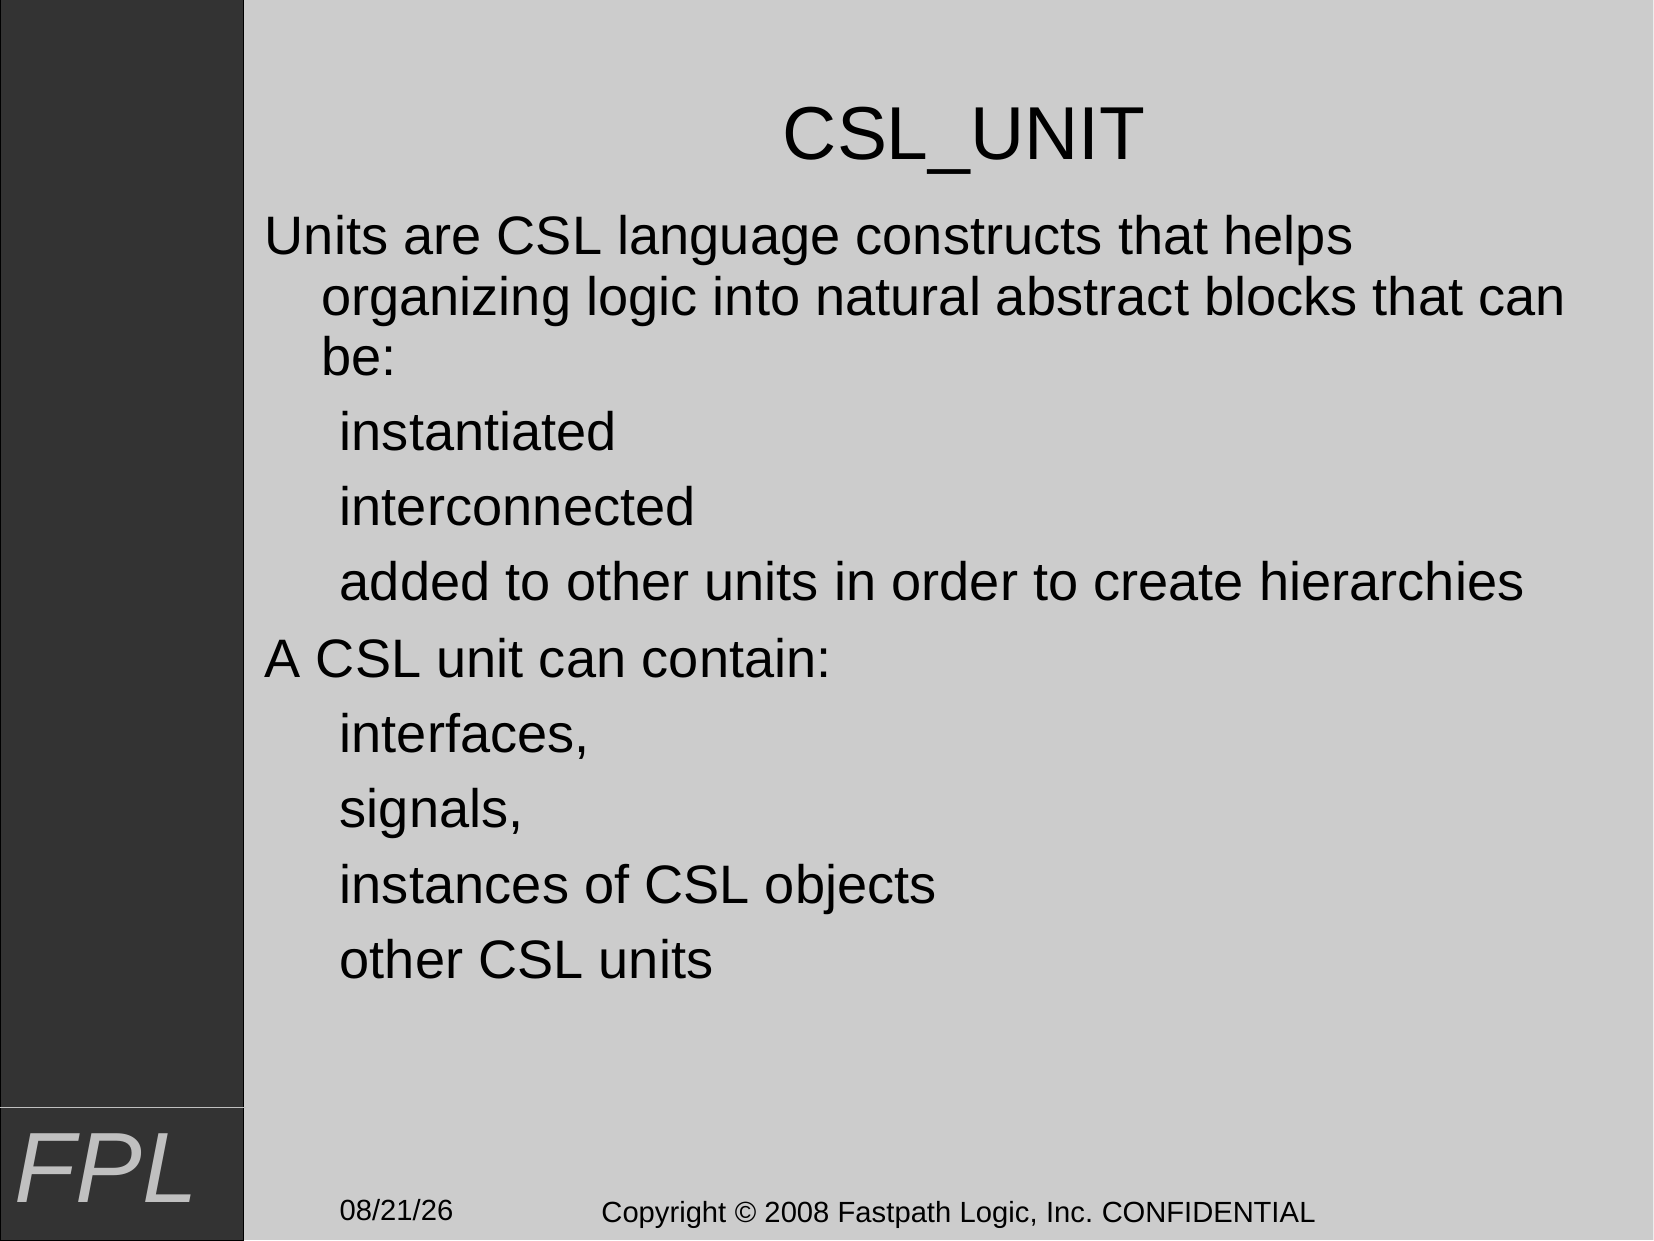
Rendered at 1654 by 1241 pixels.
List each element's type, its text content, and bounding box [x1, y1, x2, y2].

list Units are CSL language constructs that helps organizing logic into natural abstract blocks that can be: instantiated interconnected added to other units in order to create hierarchies A CSL unit can contain: interfaces, signals, instances of CSL objects other CSL units [264, 205, 1577, 1210]
title CSL_UNIT [413, 25, 1516, 205]
